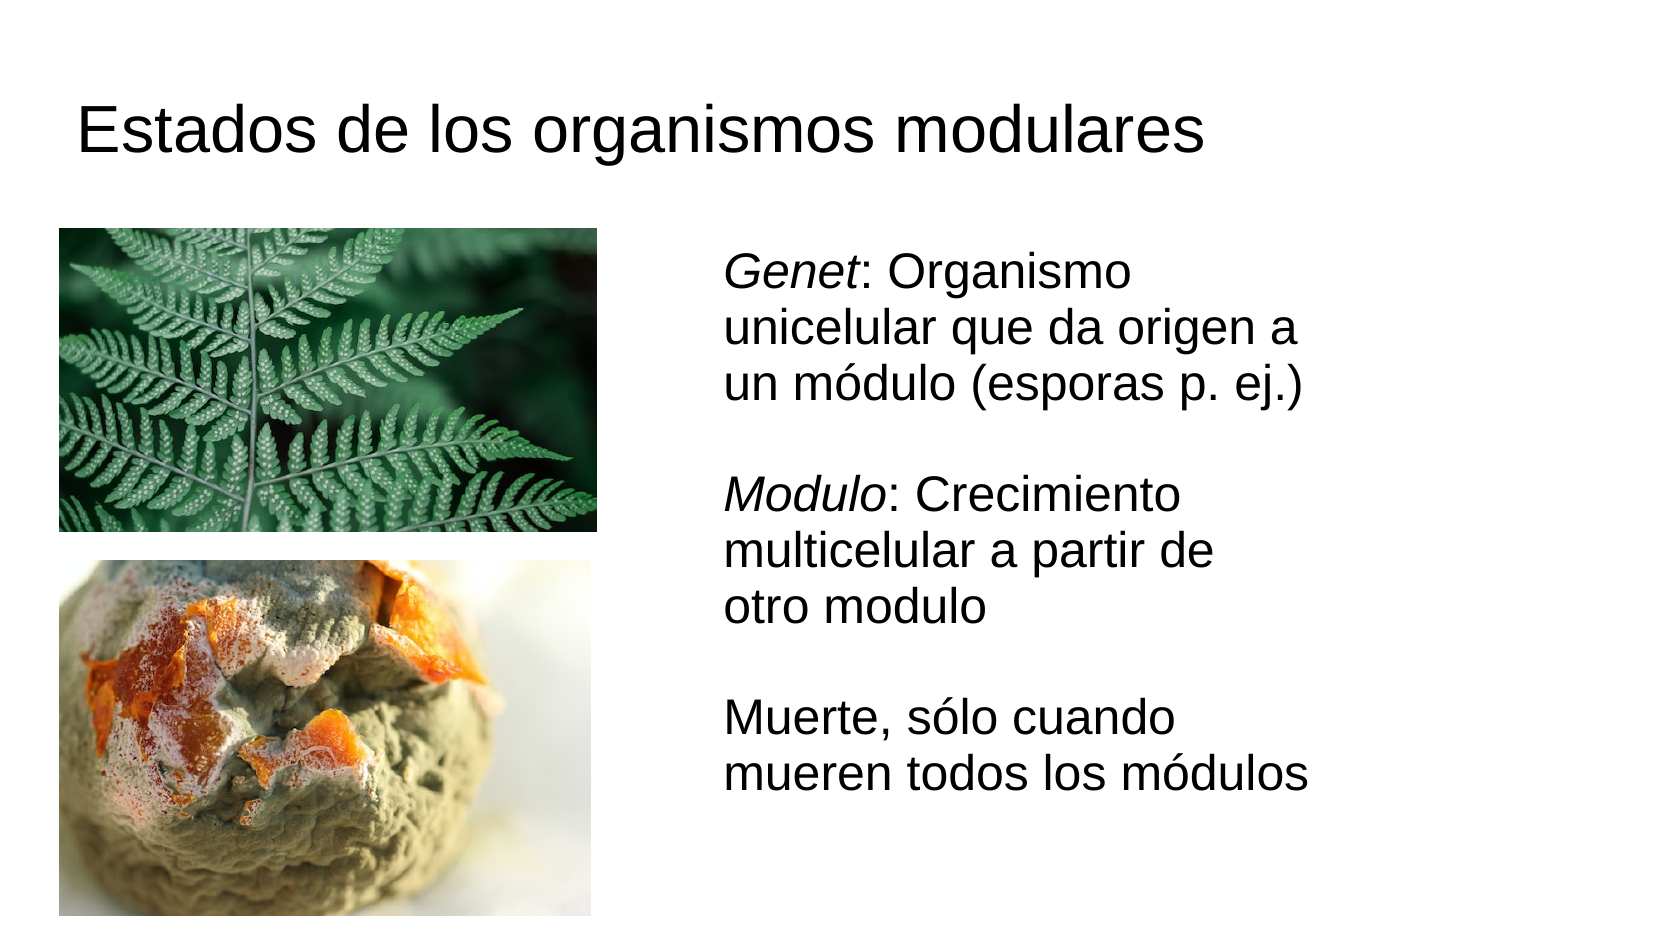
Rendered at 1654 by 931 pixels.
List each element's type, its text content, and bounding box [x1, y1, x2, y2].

picture [59, 560, 591, 916]
text_box Genet: Organismo unicelular que da origen a un módulo (esporas p. ej.) Modulo: Crecimiento multicelular a partir de otro modulo Muerte, sólo cuando mueren todos los módulos [708, 236, 1329, 809]
title Estados de los organismos modulares [76, 51, 1565, 207]
picture [59, 228, 597, 532]
